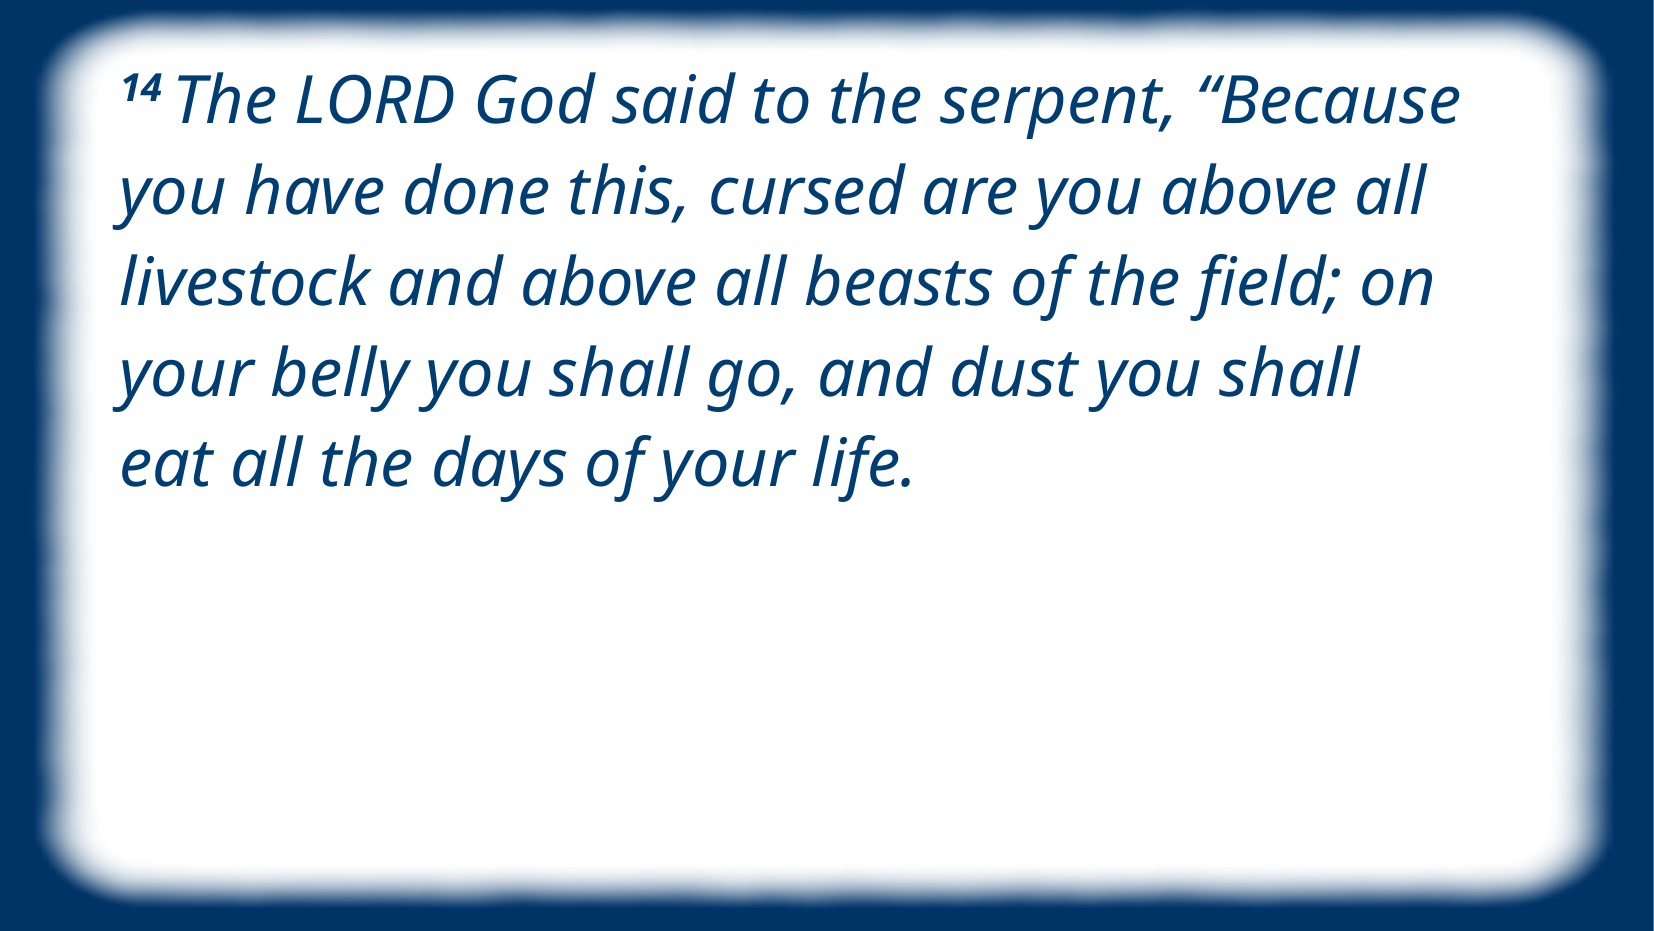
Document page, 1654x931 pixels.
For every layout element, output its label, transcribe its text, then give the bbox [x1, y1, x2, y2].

picture [0, 0, 1654, 931]
text_box 14 The Lord God said to the serpent, “Because you have done this, cursed are you above all livestock and above all beasts of the field; on your belly you shall go, and dust you shall eat all the days of your life. [105, 45, 1546, 504]
